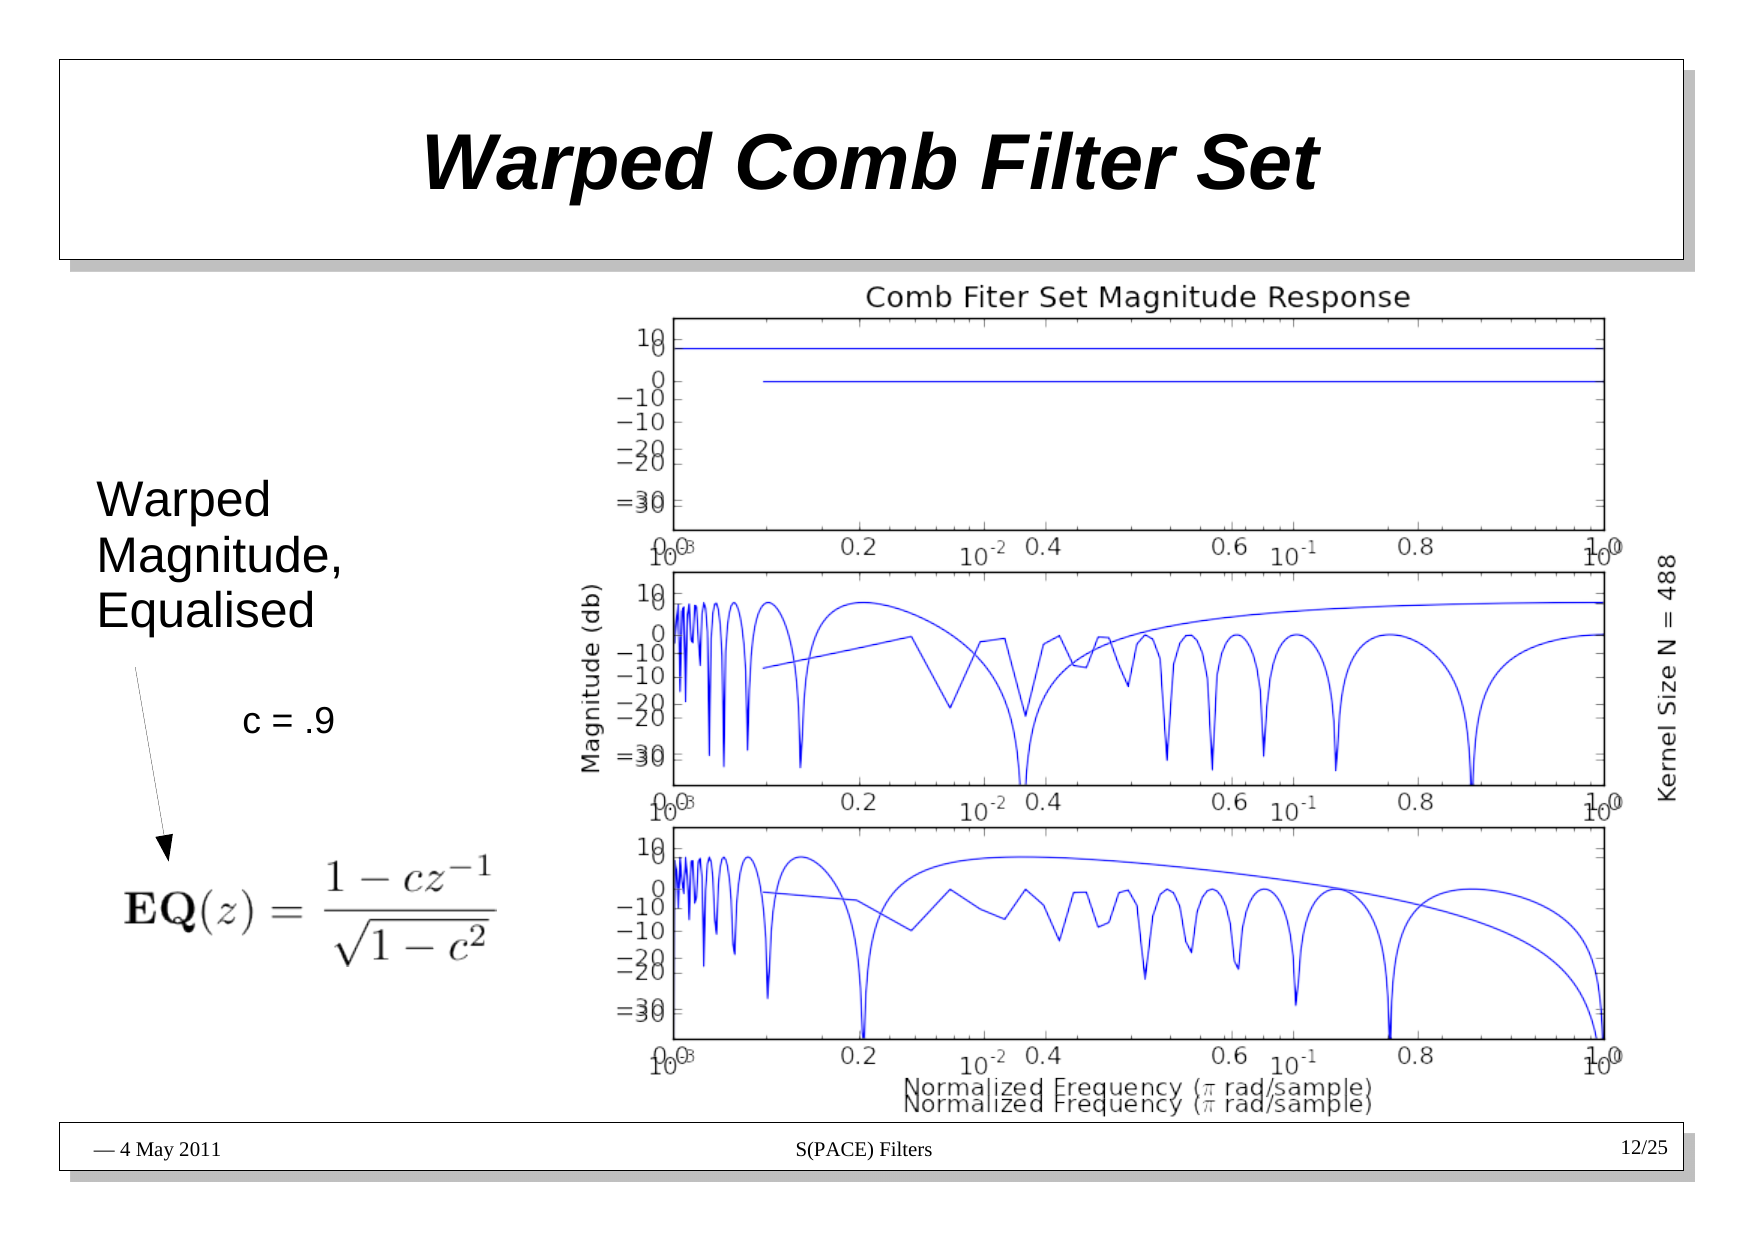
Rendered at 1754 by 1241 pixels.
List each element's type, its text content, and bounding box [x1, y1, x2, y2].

text_box Warped Magnitude, Equalised [96, 471, 366, 639]
picture [124, 852, 497, 967]
text_box c = .9 [242, 699, 336, 742]
picture [523, 228, 1724, 1129]
title Warped Comb Filter Set [59, 59, 1684, 266]
